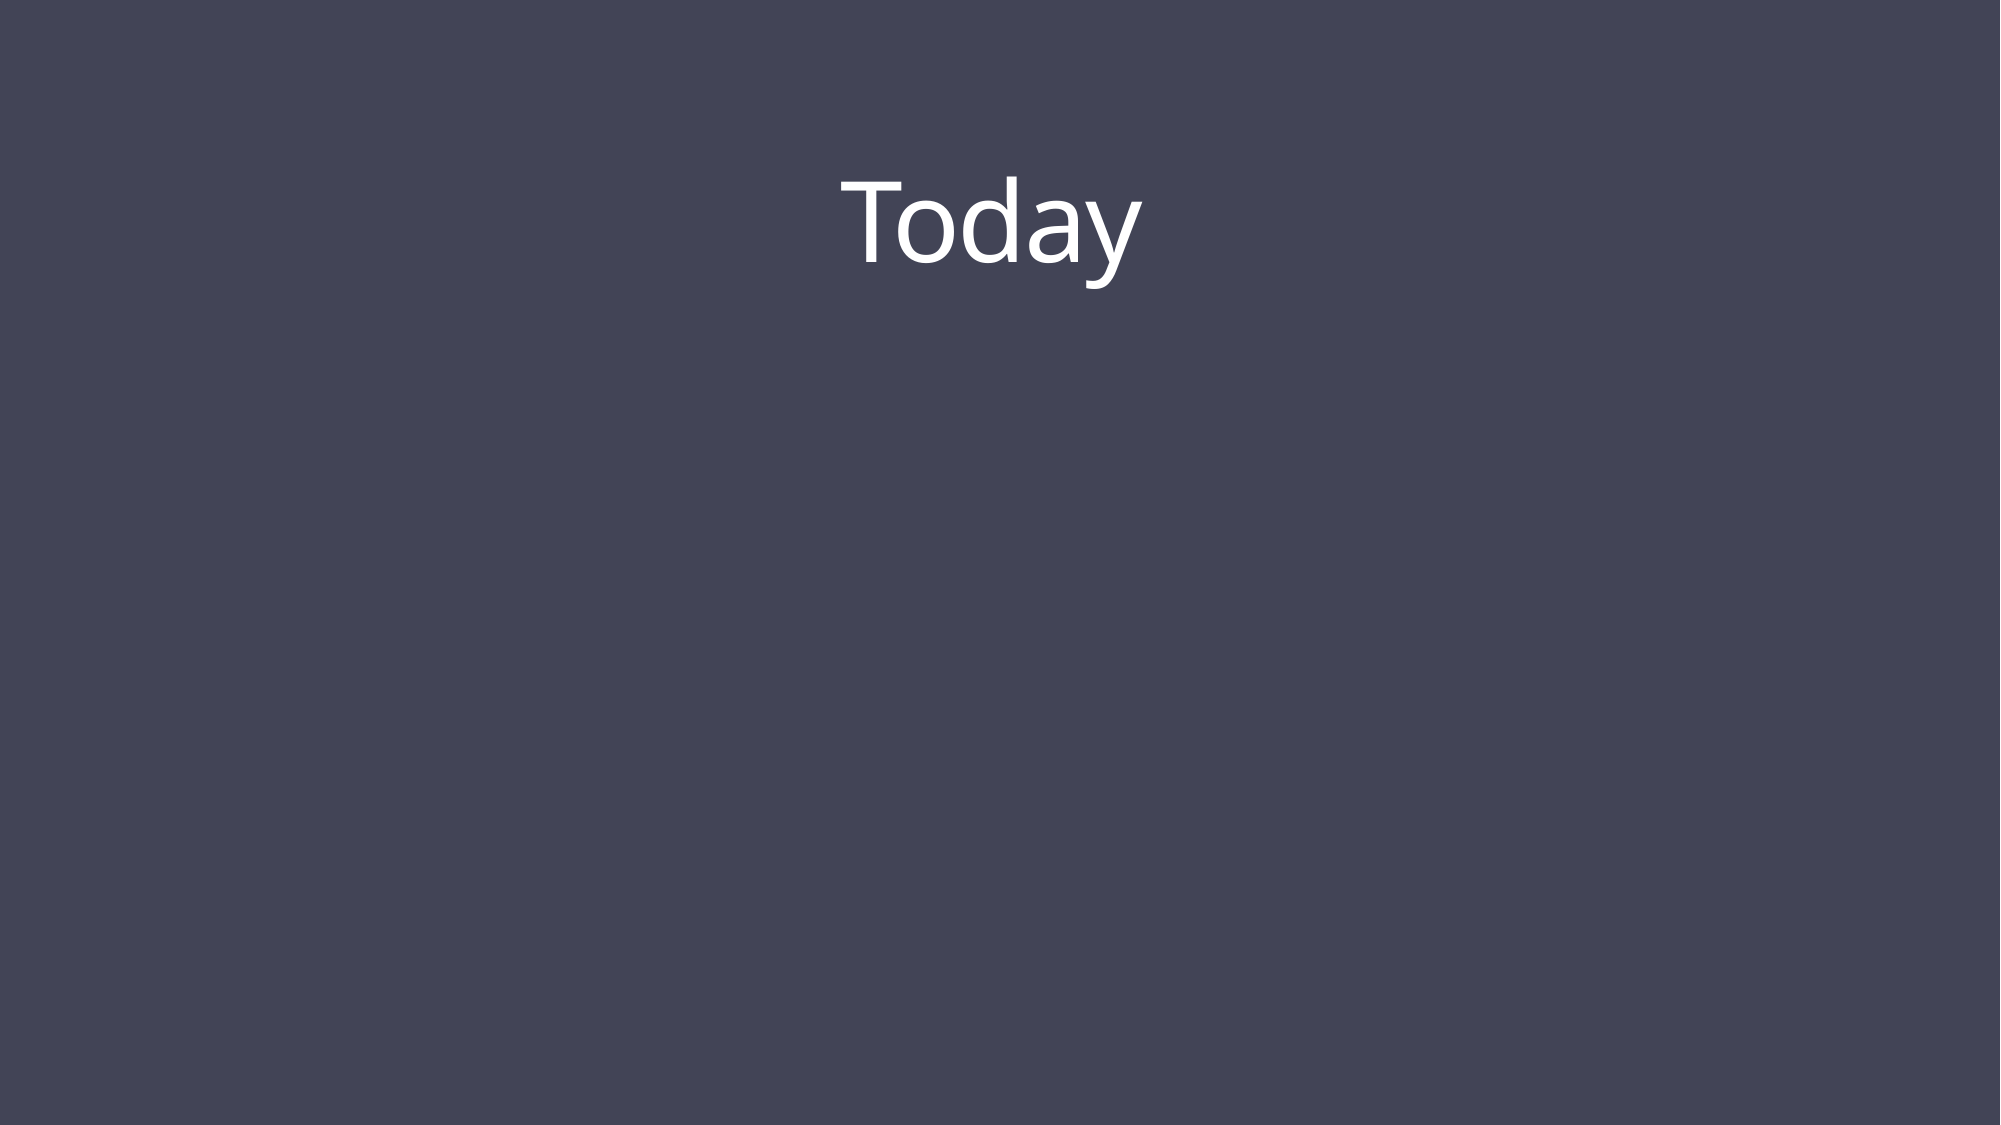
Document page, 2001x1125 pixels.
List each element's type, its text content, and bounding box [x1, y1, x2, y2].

title Today [107, 81, 1875, 354]
